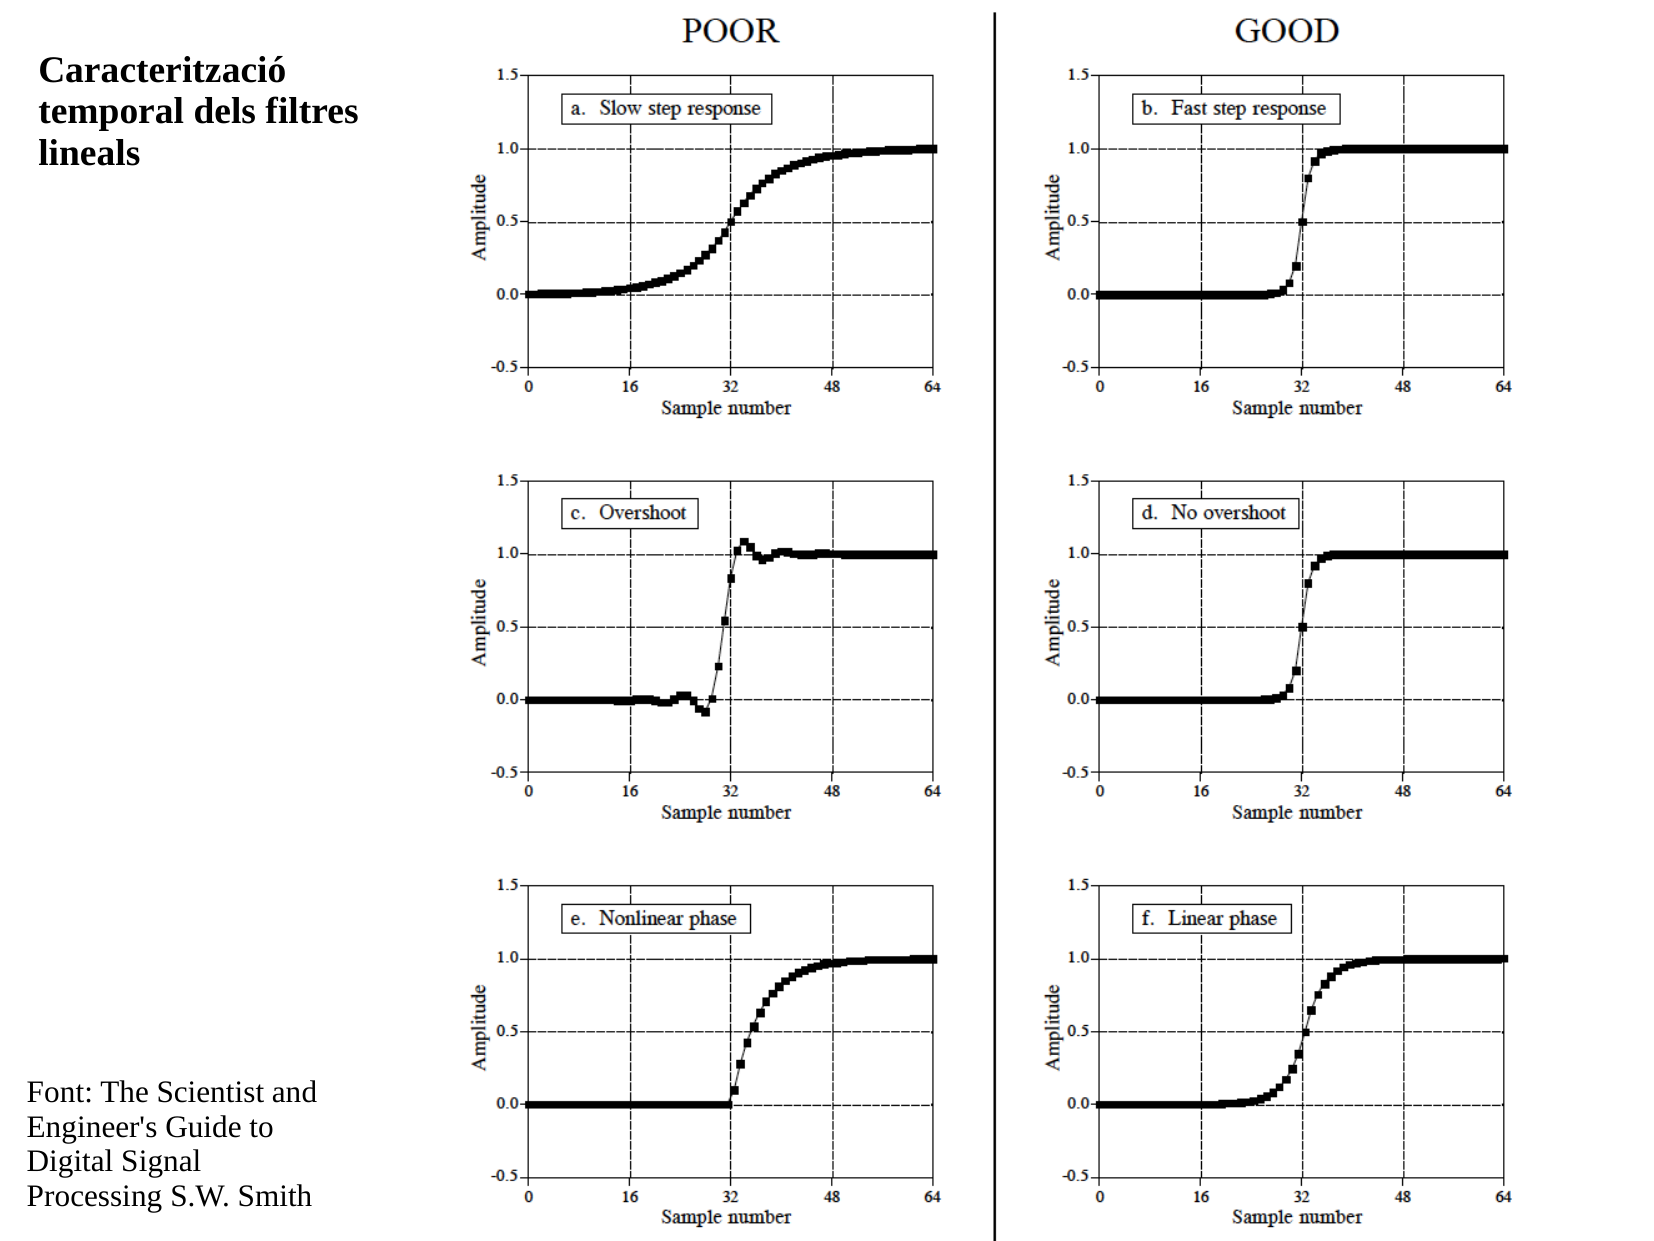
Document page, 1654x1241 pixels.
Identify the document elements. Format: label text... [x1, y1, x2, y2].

text_box Font: The Scientist and Engineer's Guide to Digital Signal Processing S.W. Smith [11, 1067, 337, 1221]
text_box Caracterització temporal dels filtres lineals [23, 41, 378, 181]
picture [454, 0, 1537, 1241]
